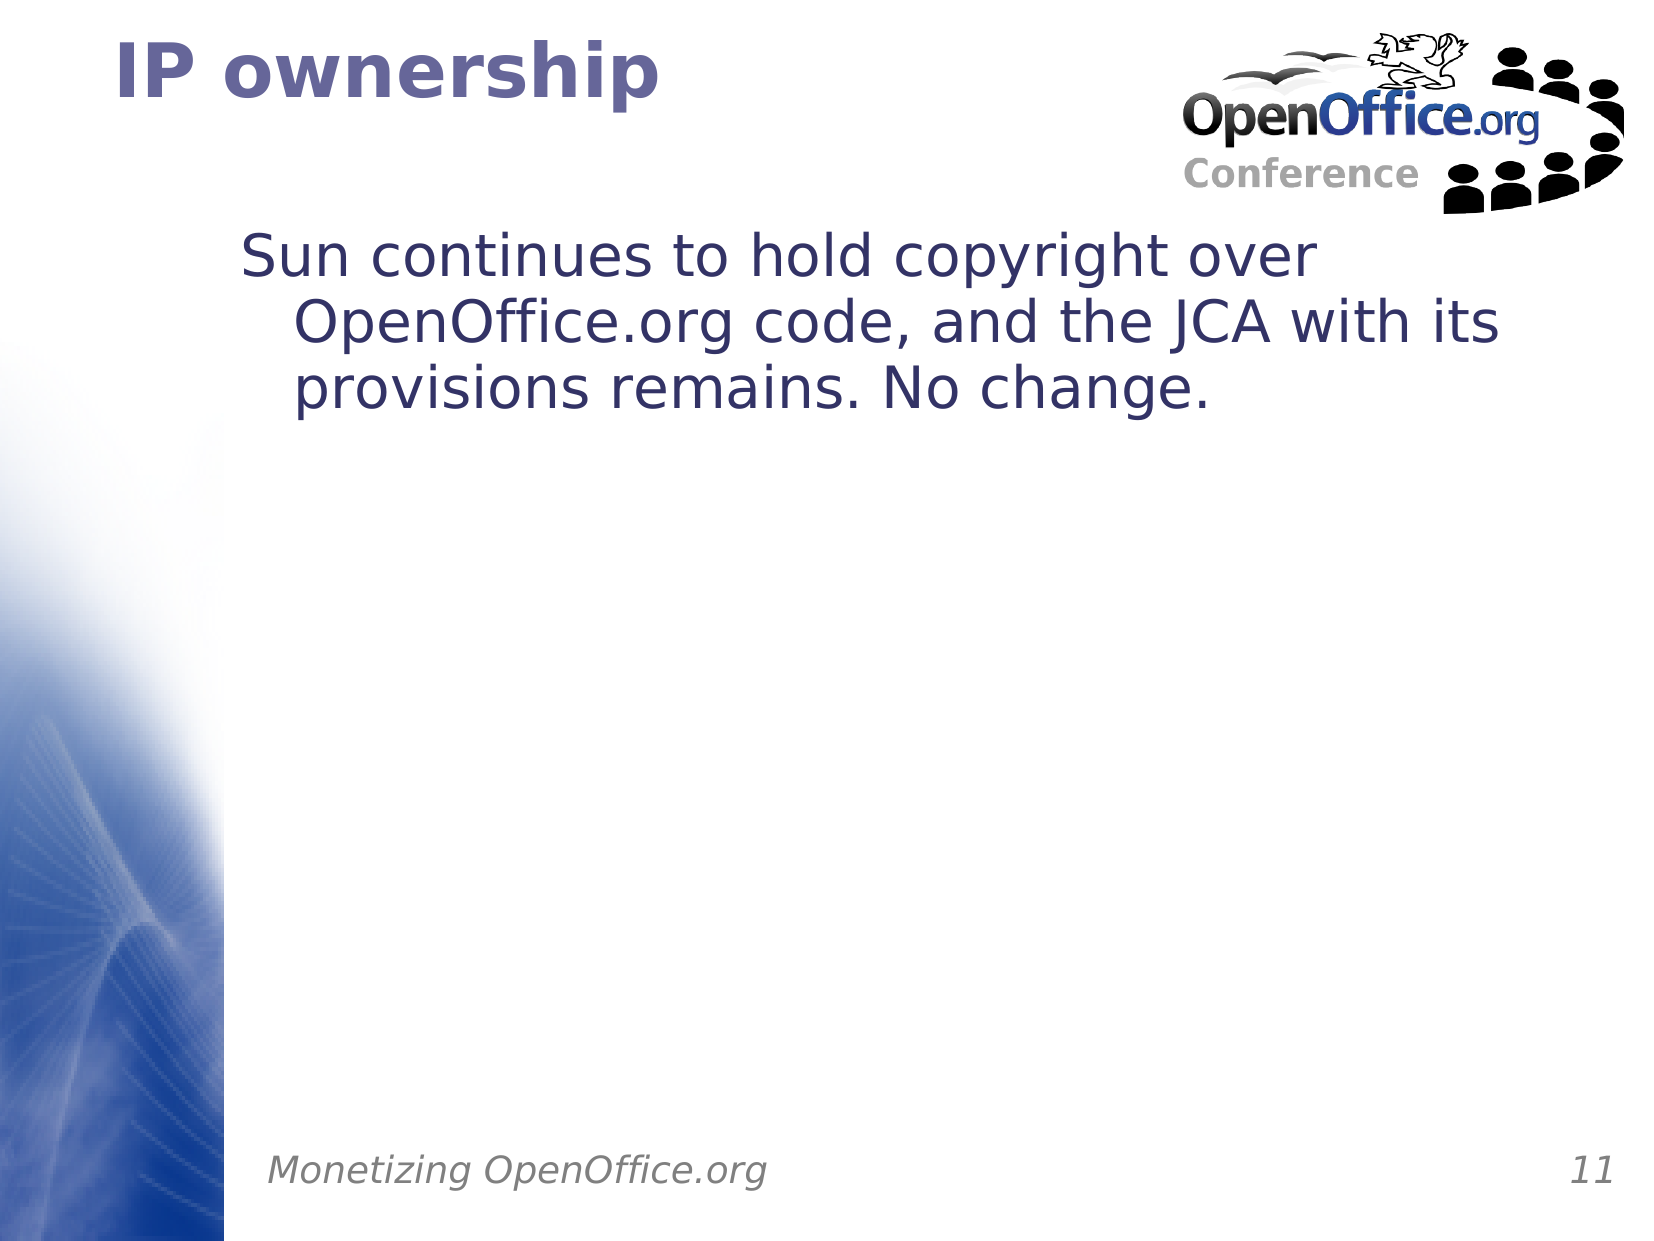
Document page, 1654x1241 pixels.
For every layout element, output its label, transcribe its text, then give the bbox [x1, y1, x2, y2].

picture [1183, 33, 1624, 214]
list Sun continues to hold copyright over OpenOffice.org code, and the JCA with its provisions remains. No change. [223, 223, 1618, 1133]
title IP ownership [24, 0, 986, 160]
picture [0, 0, 224, 1241]
